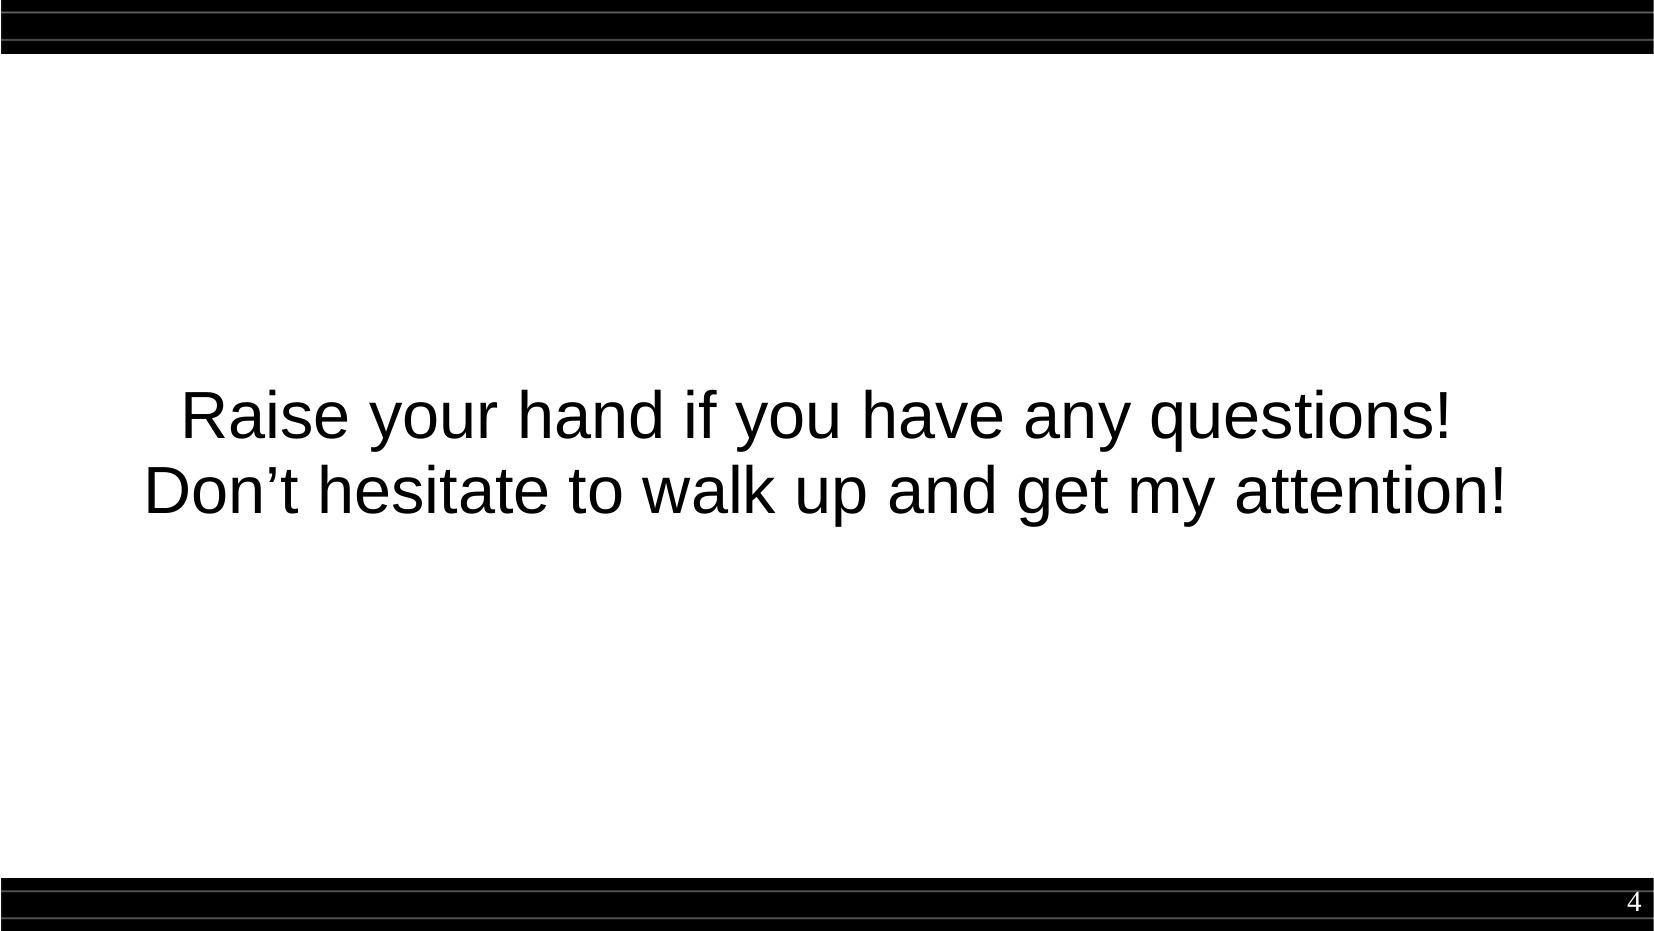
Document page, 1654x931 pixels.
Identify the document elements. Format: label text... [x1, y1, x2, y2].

subtitle Raise your hand if you have any questions! Don’t hesitate to walk up and get my attention! [82, 92, 1571, 813]
picture [1, 0, 1654, 54]
picture [1, 878, 1654, 931]
